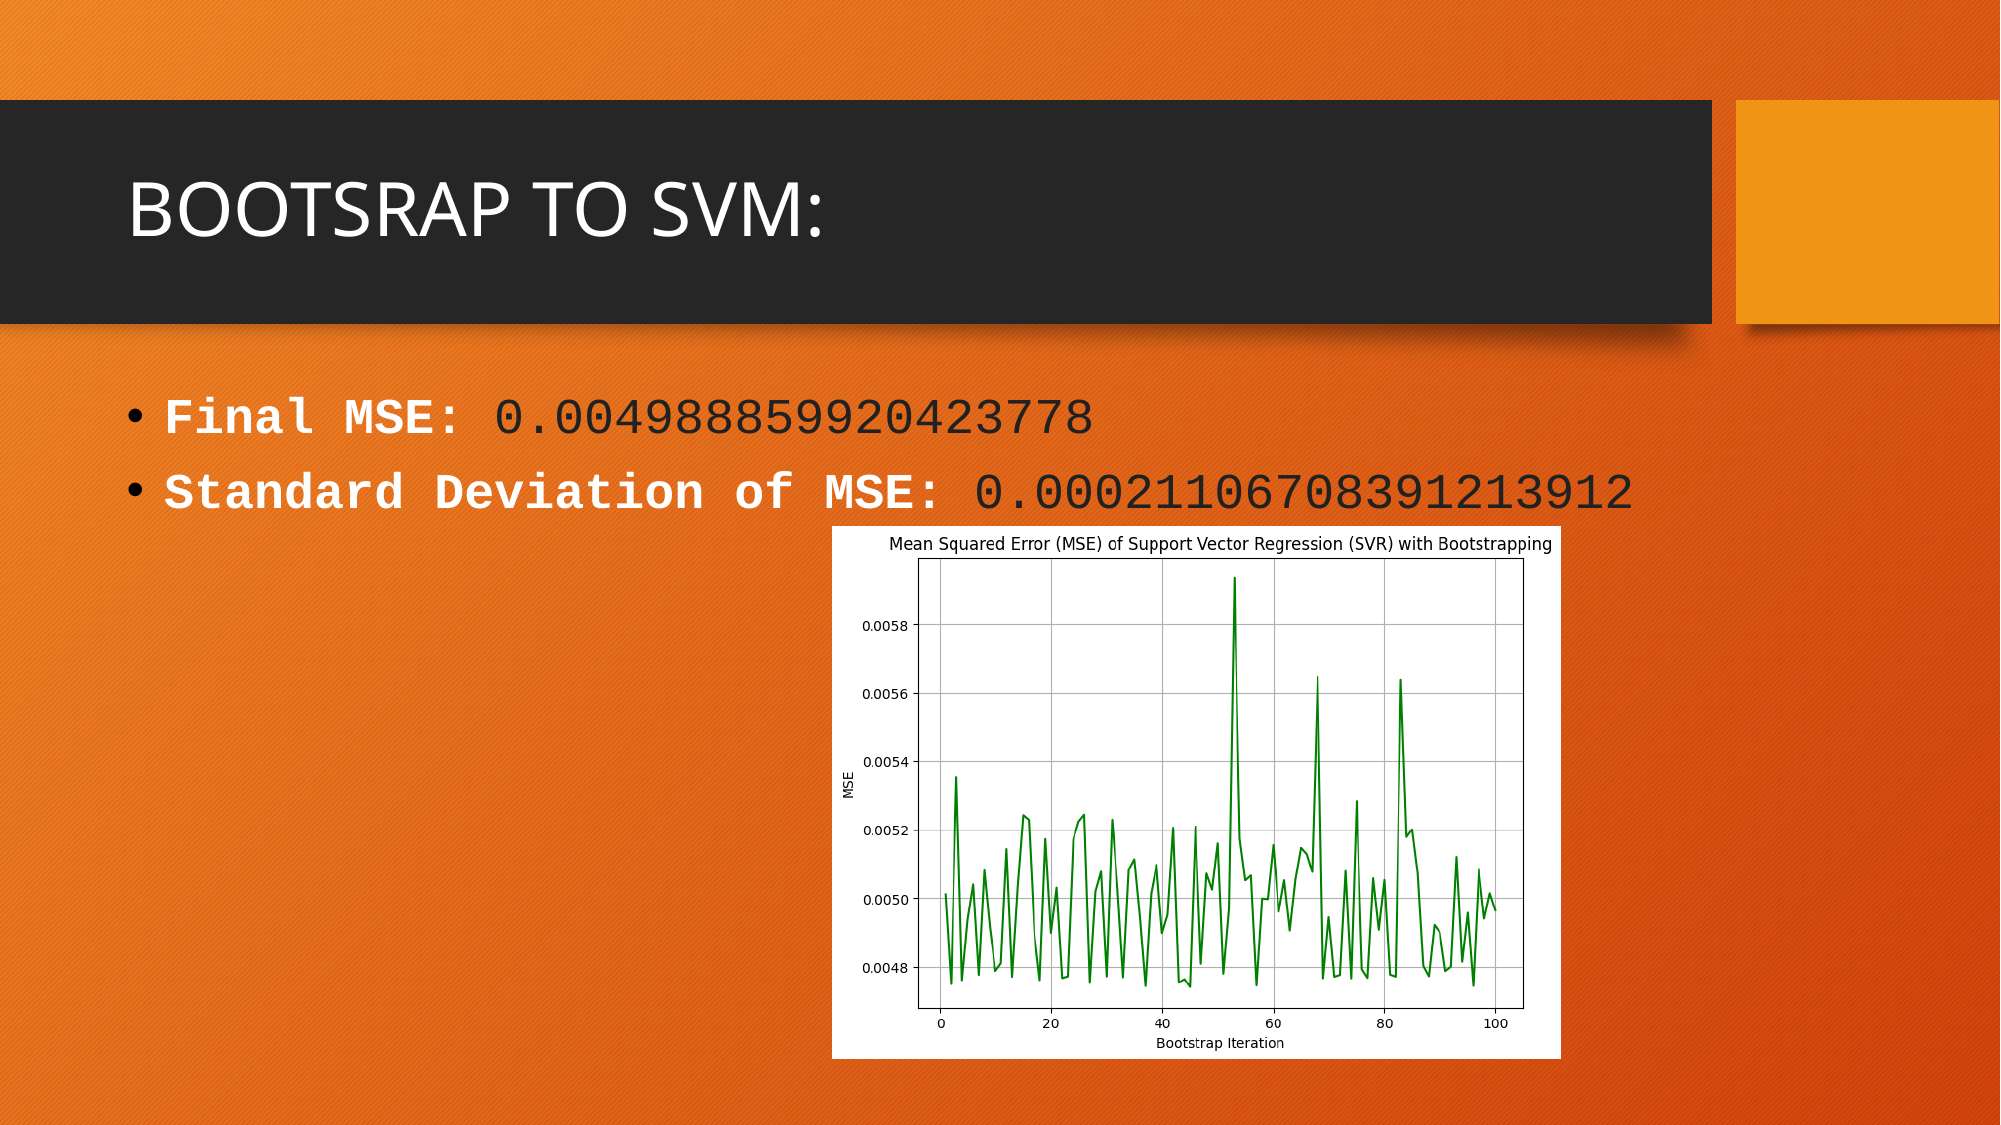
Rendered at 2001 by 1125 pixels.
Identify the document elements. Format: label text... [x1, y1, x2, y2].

list Final MSE: 0.004988859920423778 Standard Deviation of MSE: 0.00021106708391213912 [111, 383, 1689, 974]
title BOOTSRAP TO SVM: [111, 123, 1689, 301]
picture [832, 526, 1561, 1060]
